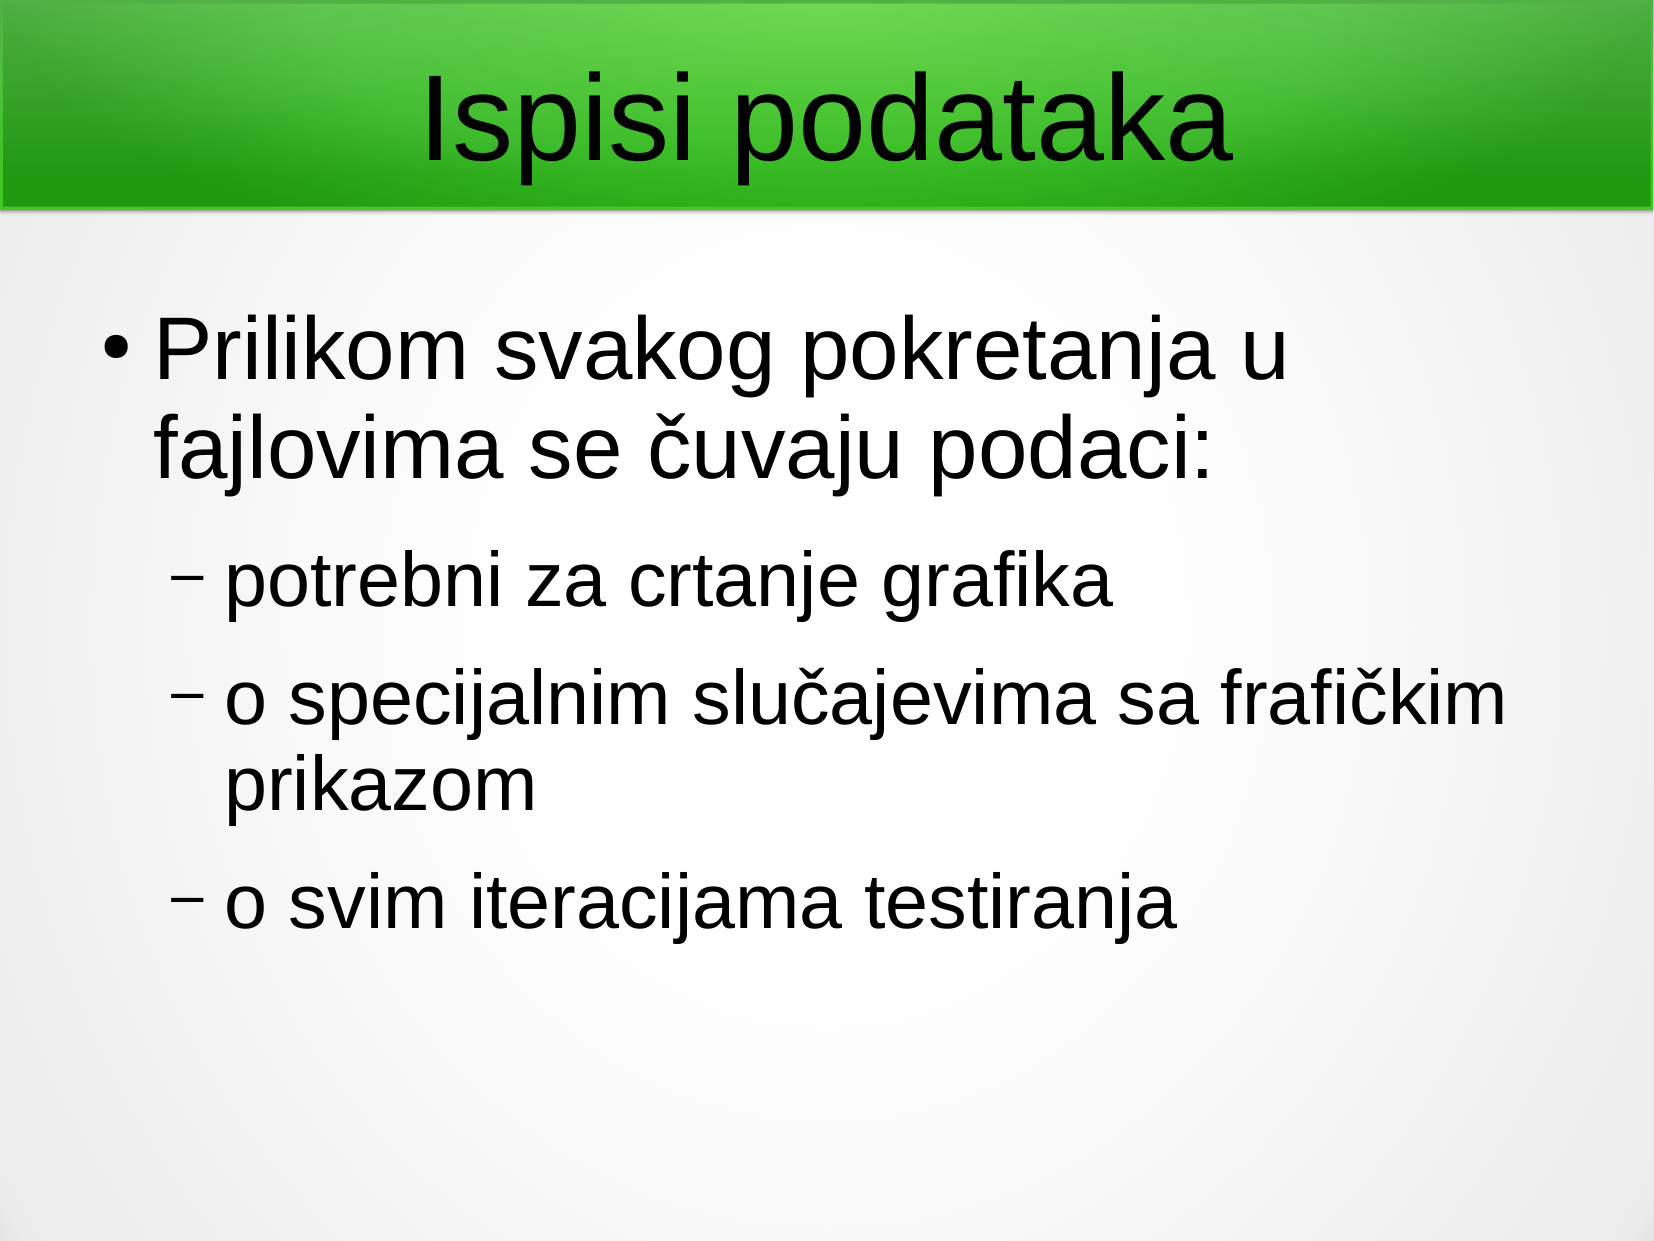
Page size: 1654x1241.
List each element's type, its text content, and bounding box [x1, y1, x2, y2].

list Prilikom svakog pokretanja u fajlovima se čuvaju podaci: potrebni za crtanje grafika o specijalnim slučajevima sa frafičkim prikazom o svim iteracijama testiranja [82, 299, 1571, 1019]
title Ispisi podataka [82, 47, 1571, 189]
